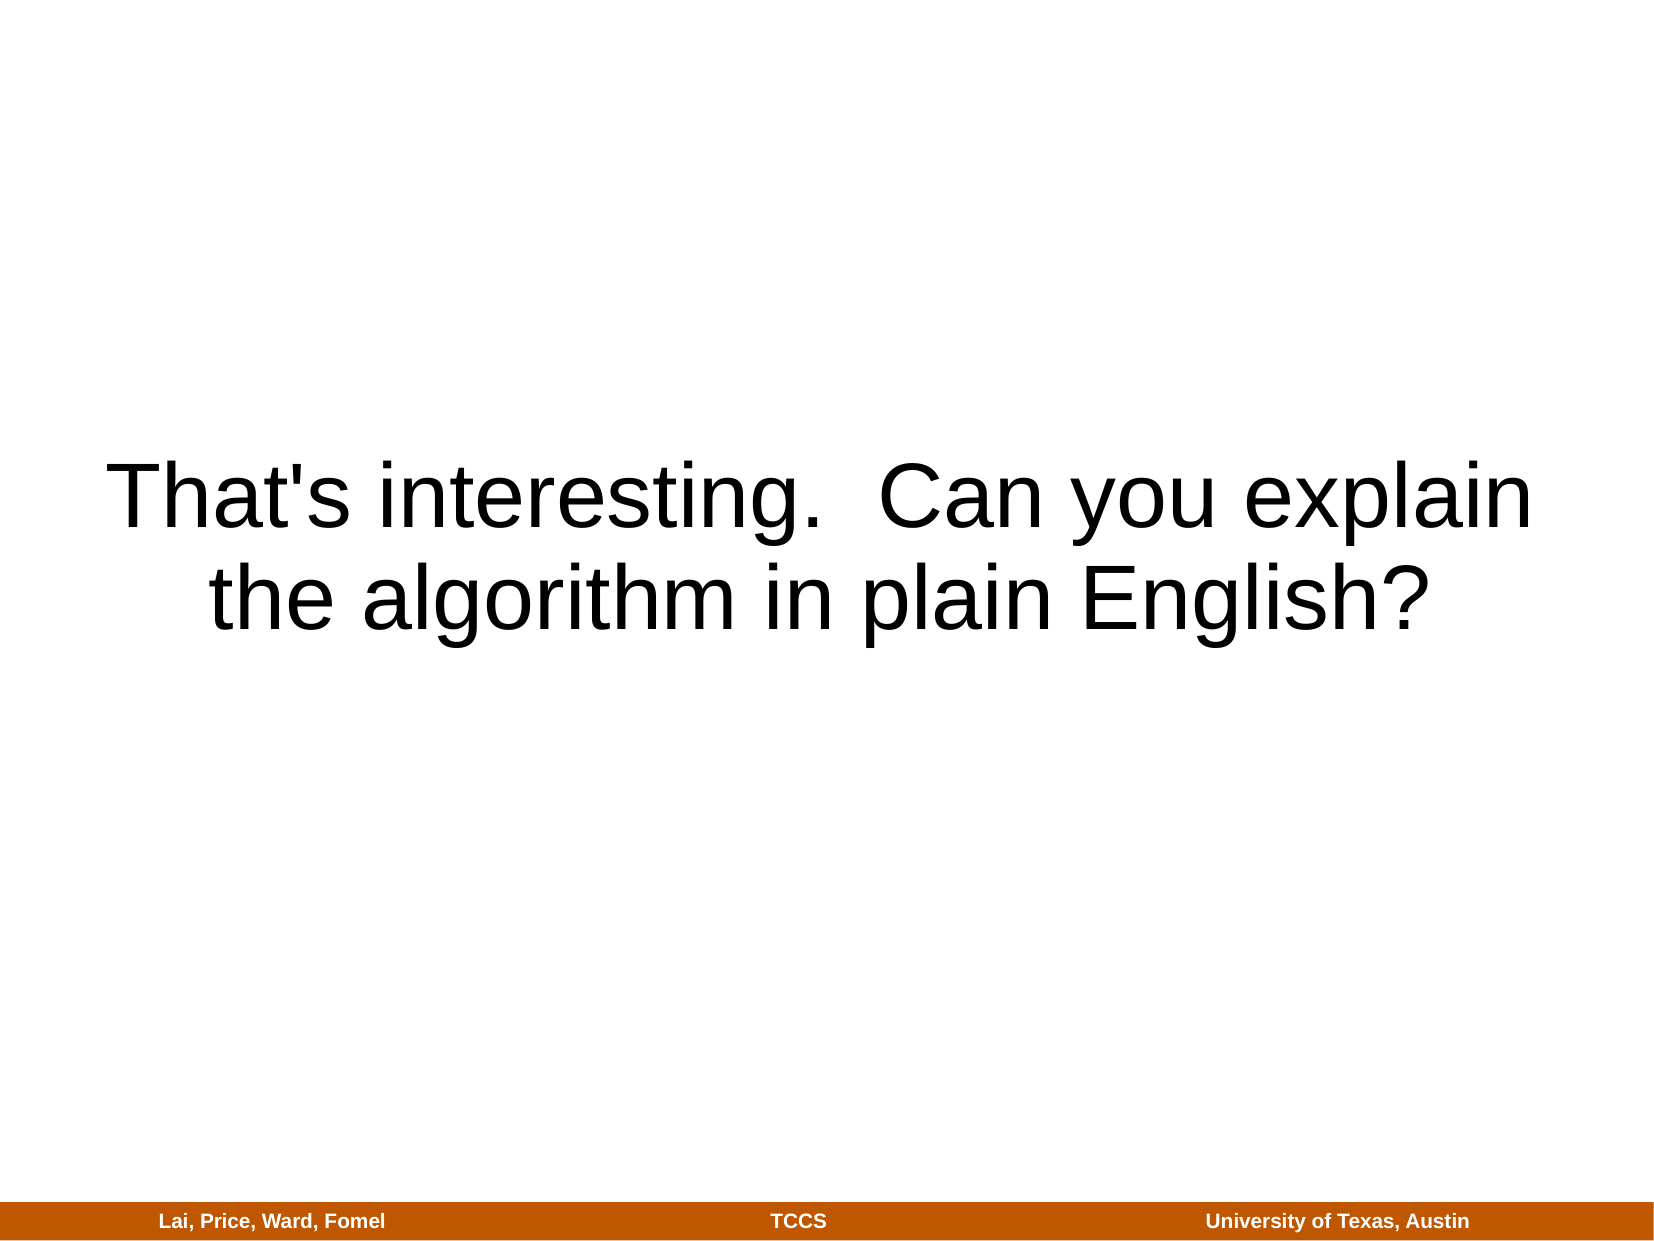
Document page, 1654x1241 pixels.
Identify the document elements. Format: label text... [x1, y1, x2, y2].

text_box That's interesting. Can you explain the algorithm in plain English? [78, 436, 1564, 760]
